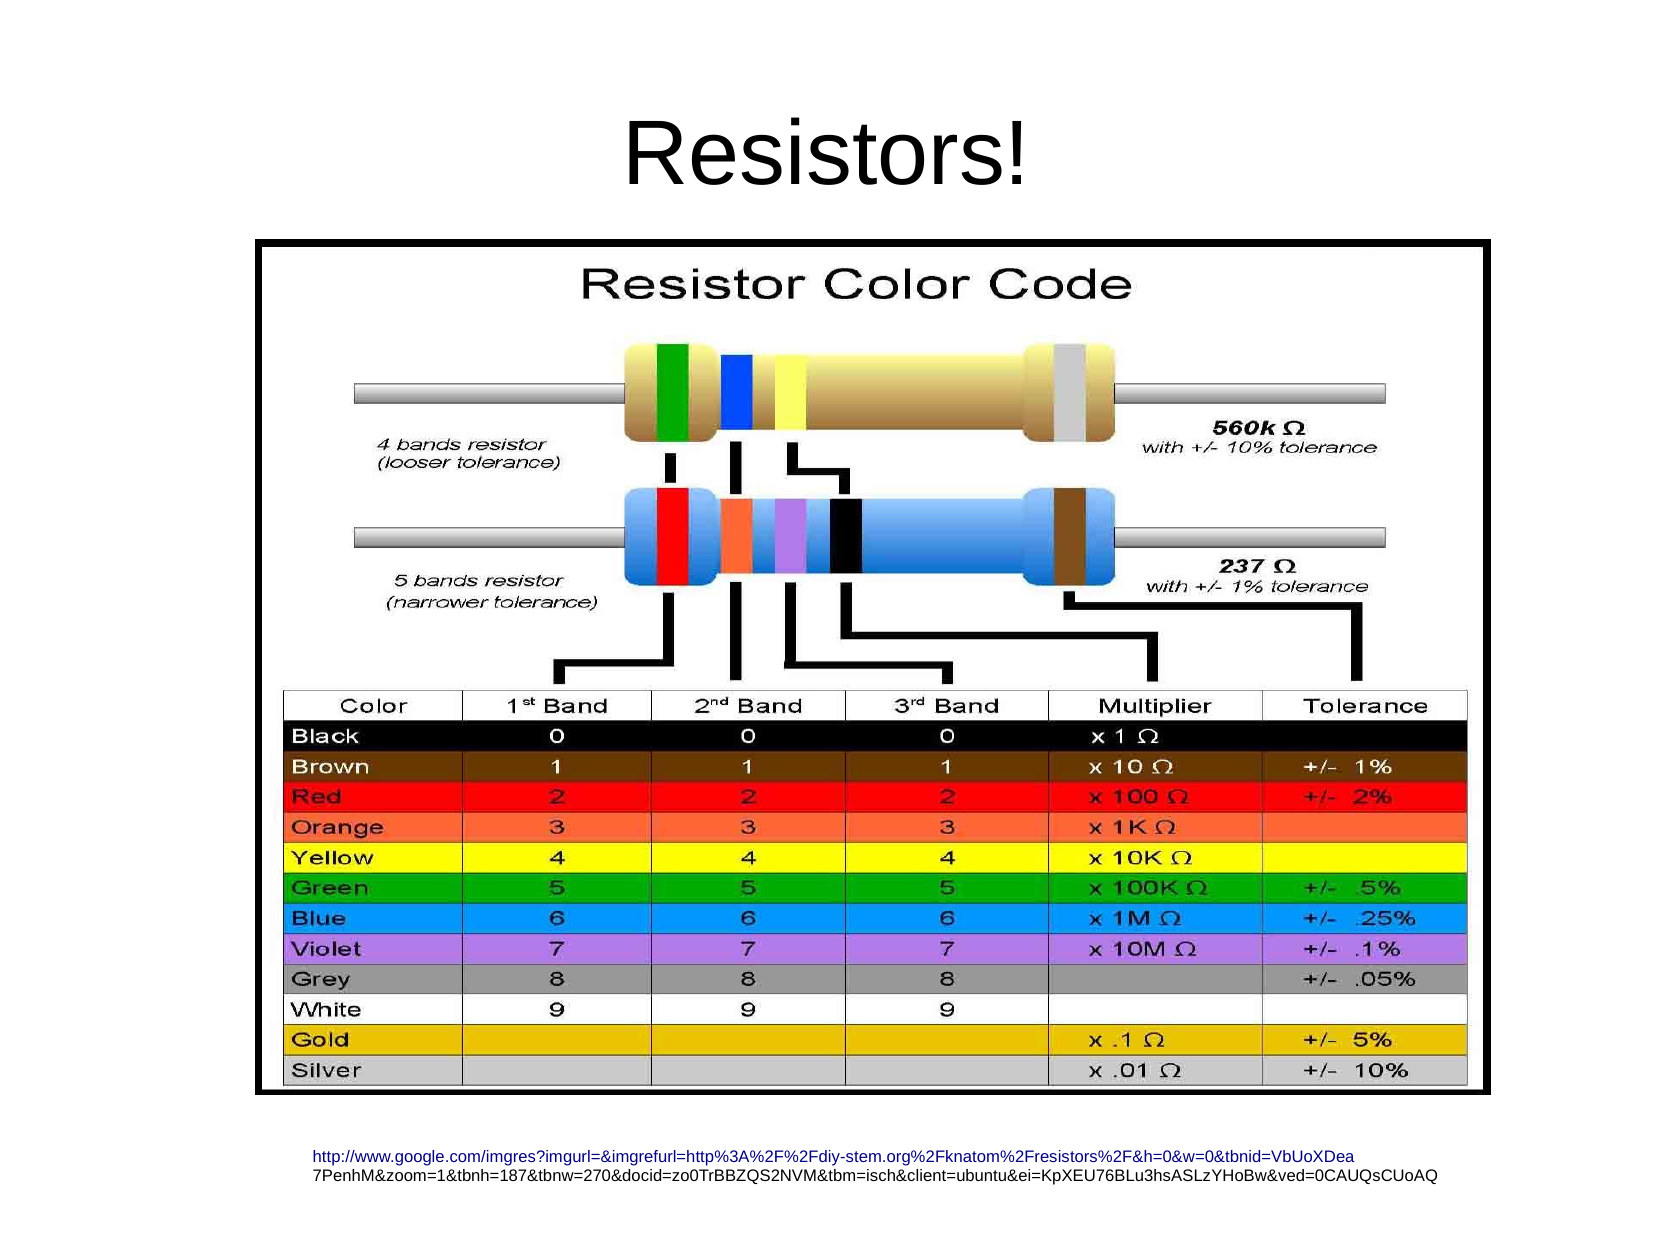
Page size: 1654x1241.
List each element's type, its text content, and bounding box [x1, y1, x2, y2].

text_box http://www.google.com/imgres?imgurl=&imgrefurl=http%3A%2F%2Fdiy-stem.org%2Fknatom%2Fresistors%2F&h=0&w=0&tbnid=VbUoXDea 7PenhM&zoom=1&tbnh=187&tbnw=270&docid=zo0TrBBZQS2NVM&tbm=isch&client=ubuntu&ei=KpXEU76BLu3hsASLzYHoBw&ved=0CAUQsCUoAQ [297, 1140, 1456, 1193]
title Resistors! [82, 49, 1571, 257]
picture [255, 239, 1491, 1095]
